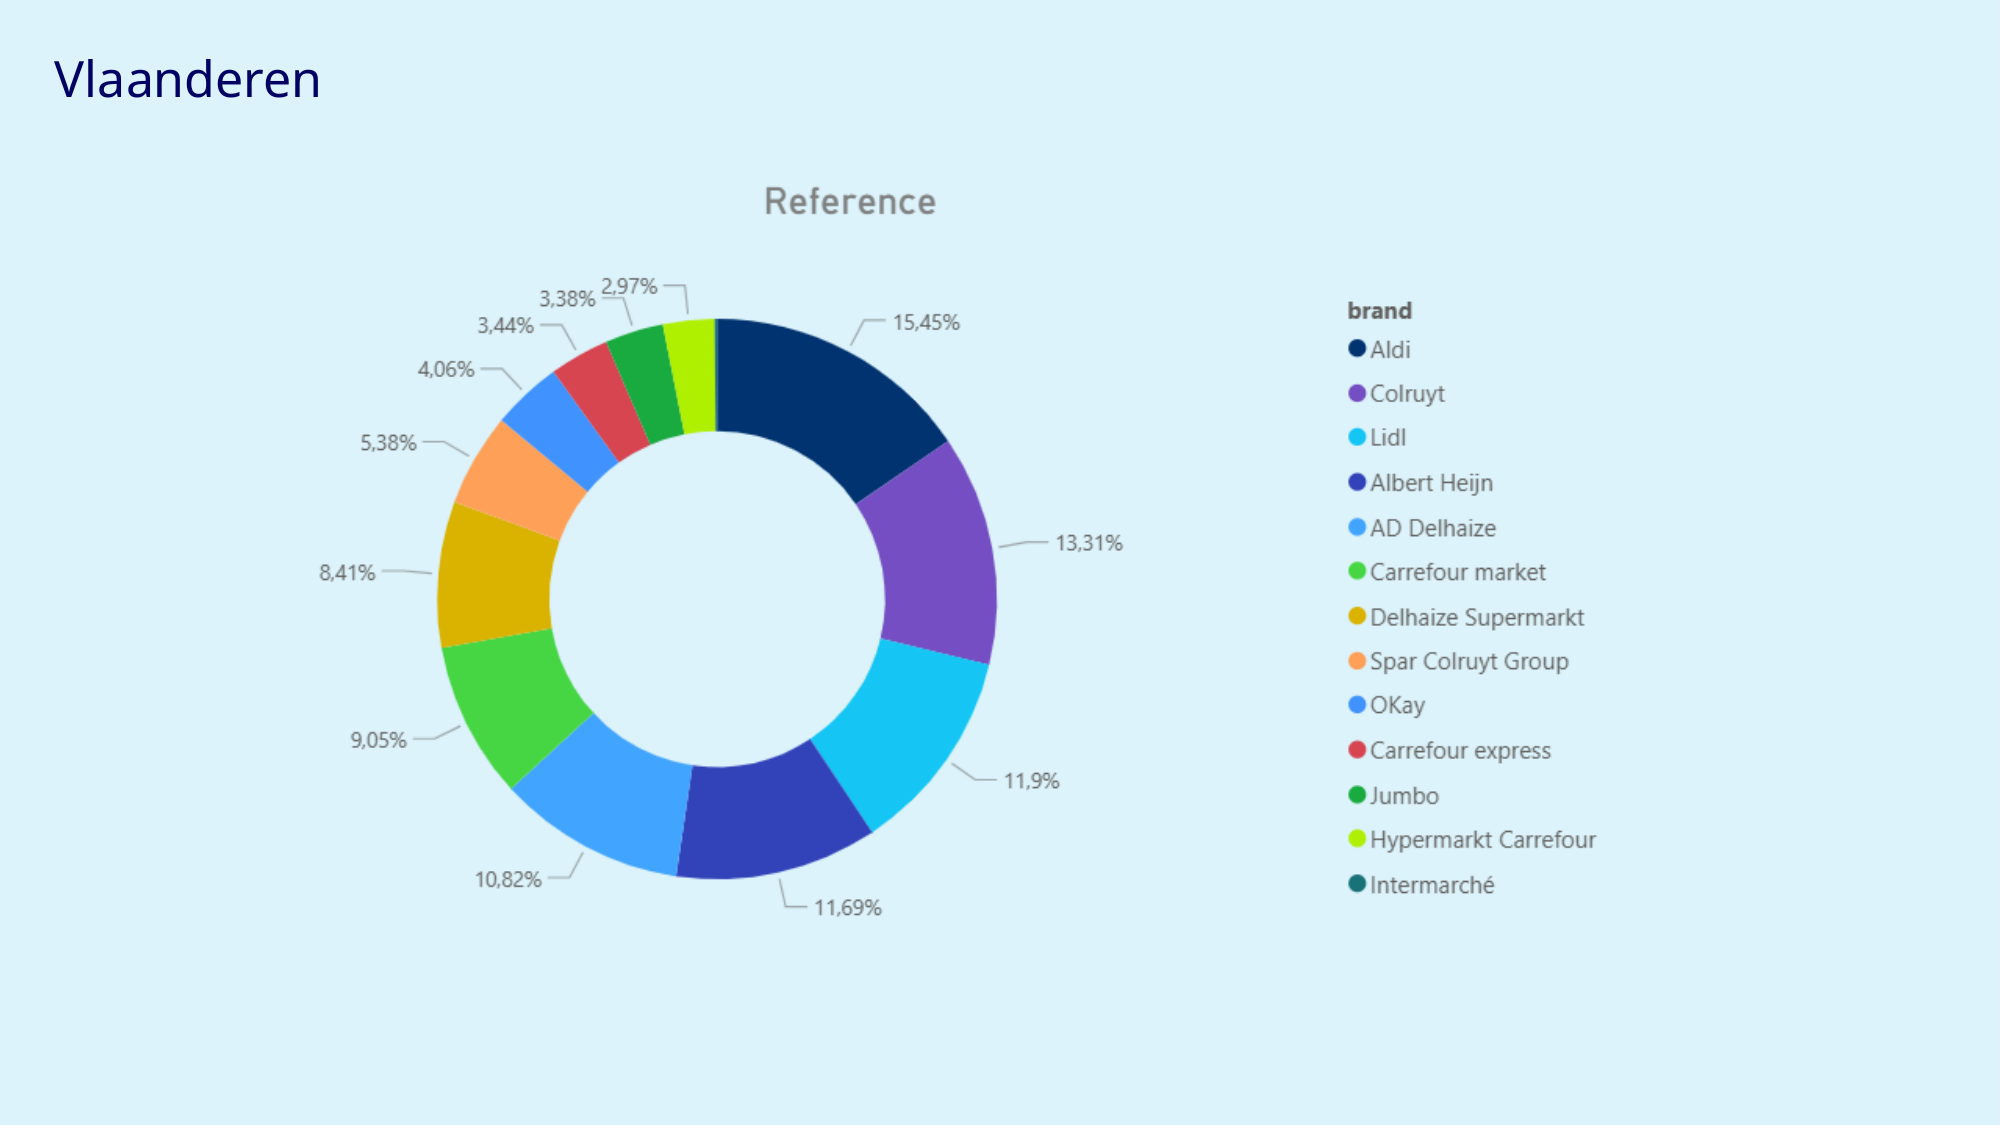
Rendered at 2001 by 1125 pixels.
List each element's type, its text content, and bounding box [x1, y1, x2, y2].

text_box Vlaanderen [39, 39, 391, 116]
picture [262, 136, 1738, 989]
